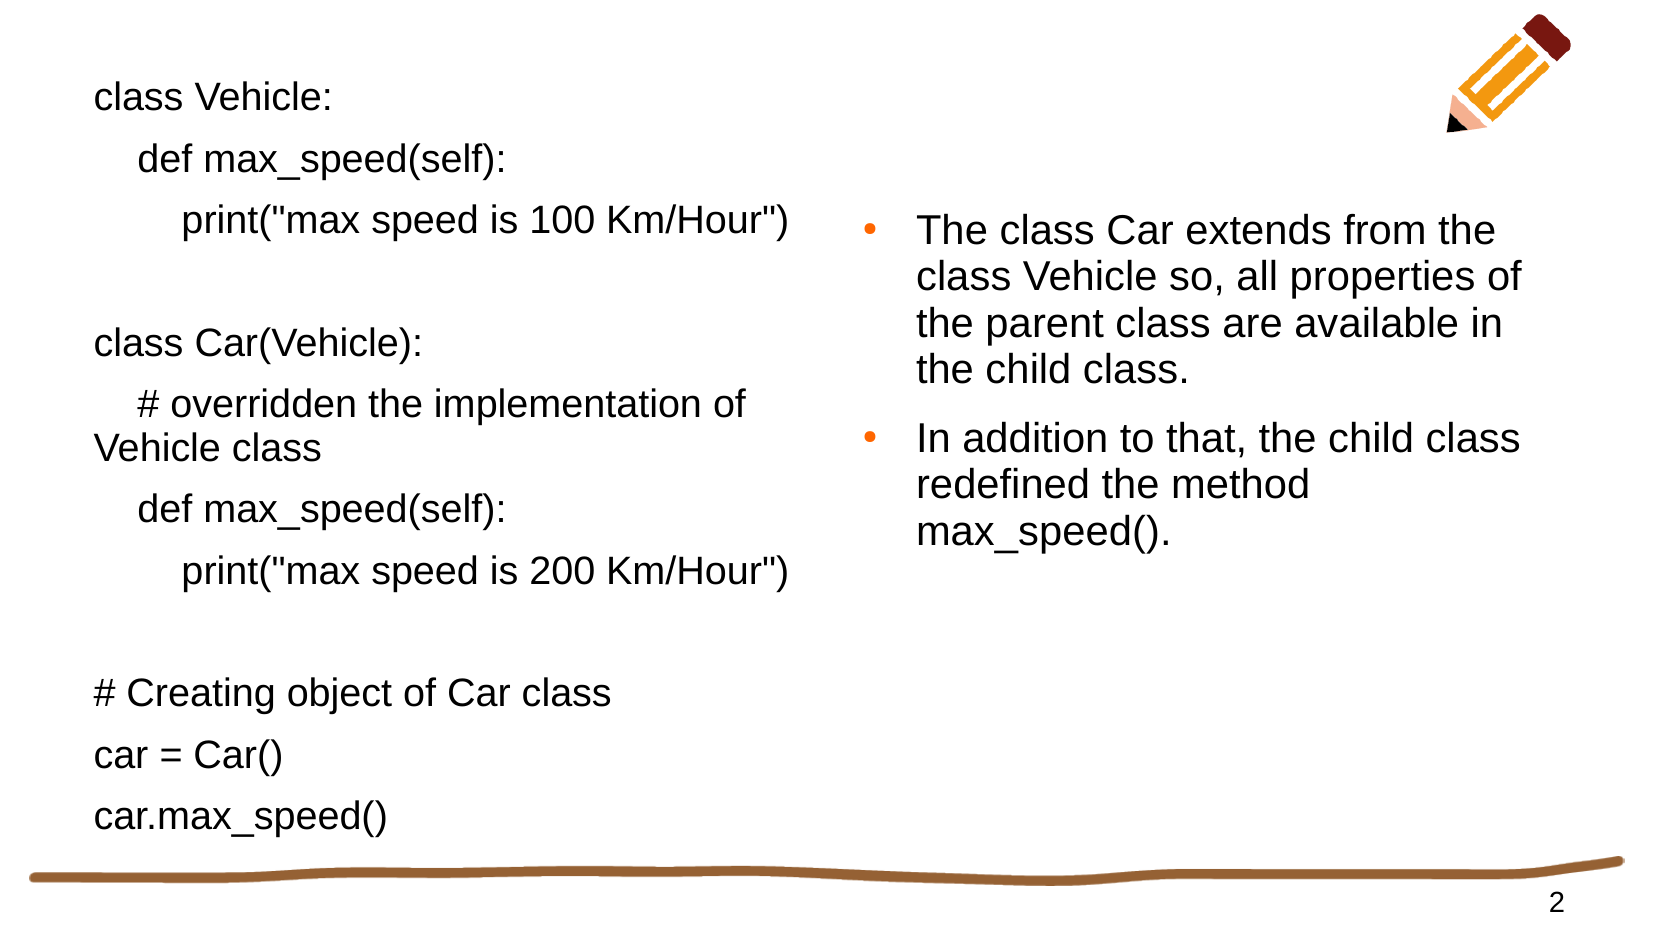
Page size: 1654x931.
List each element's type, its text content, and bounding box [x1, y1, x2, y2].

picture [29, 856, 1625, 886]
list The class Car extends from the class Vehicle so, all properties of the parent class are available in the child class. In addition to that, the child class redefined the method max_speed(). [845, 206, 1566, 857]
list class Vehicle: def max_speed(self): print("max speed is 100 Km/Hour") class Car(Vehicle): # overridden the implementation of Vehicle class def max_speed(self): print("max speed is 200 Km/Hour") # Creating object of Car class car = Car() car.max_speed() [37, 75, 809, 857]
picture [1446, 14, 1571, 133]
